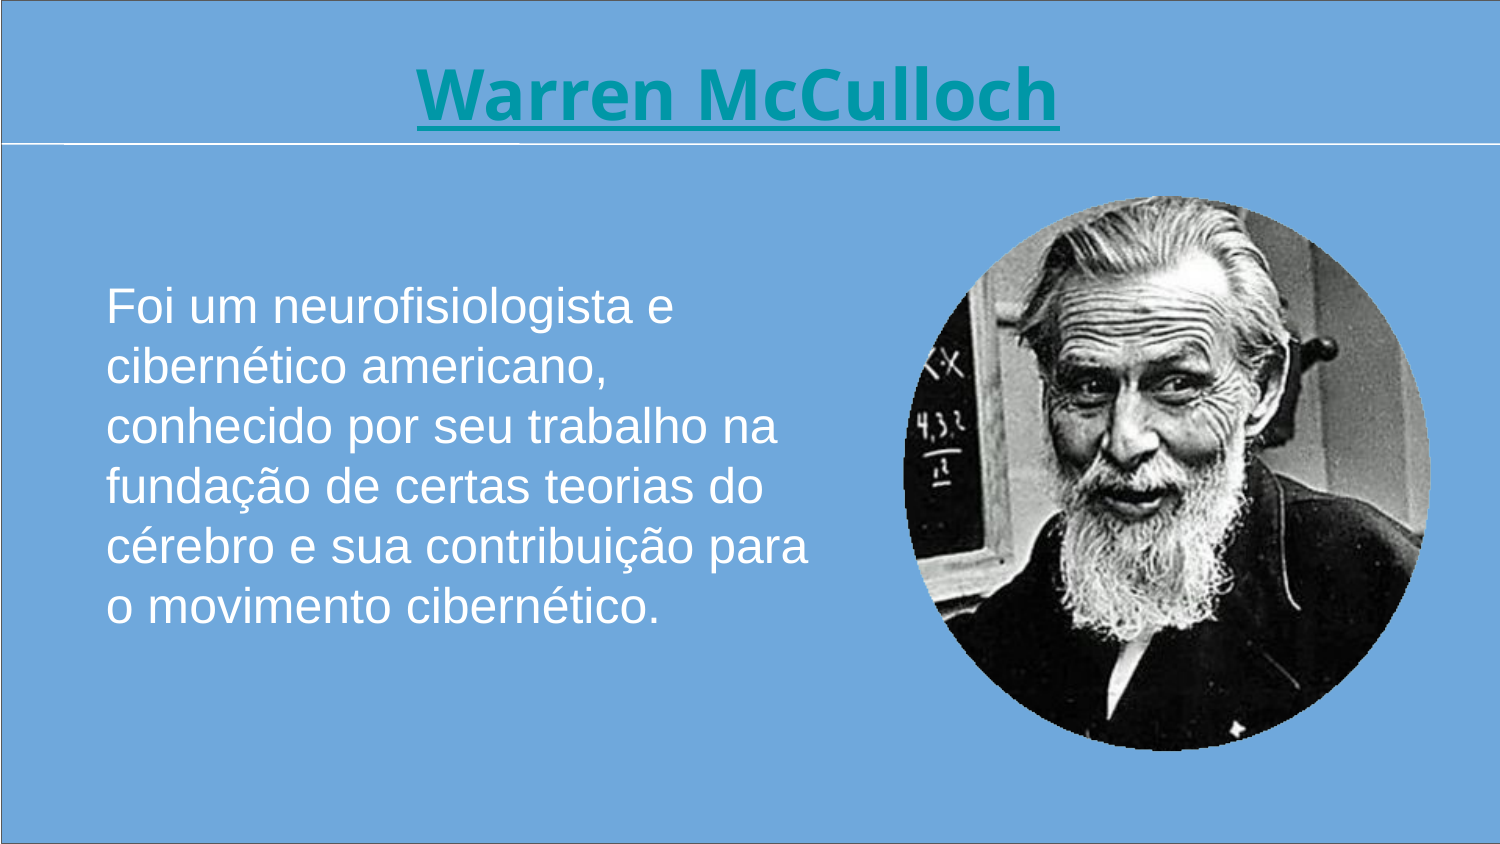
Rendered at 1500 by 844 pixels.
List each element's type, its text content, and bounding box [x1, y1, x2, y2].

text_box Foi um neurofisiologista e cibernético americano, conhecido por seu trabalho na fundação de certas teorias do cérebro e sua contribuição para o movimento cibernético. [90, 258, 851, 844]
text_box Warren McCulloch [154, 34, 1323, 143]
text_box [1, 145, 1500, 844]
picture [869, 196, 1500, 797]
text_box [1, 0, 1500, 143]
